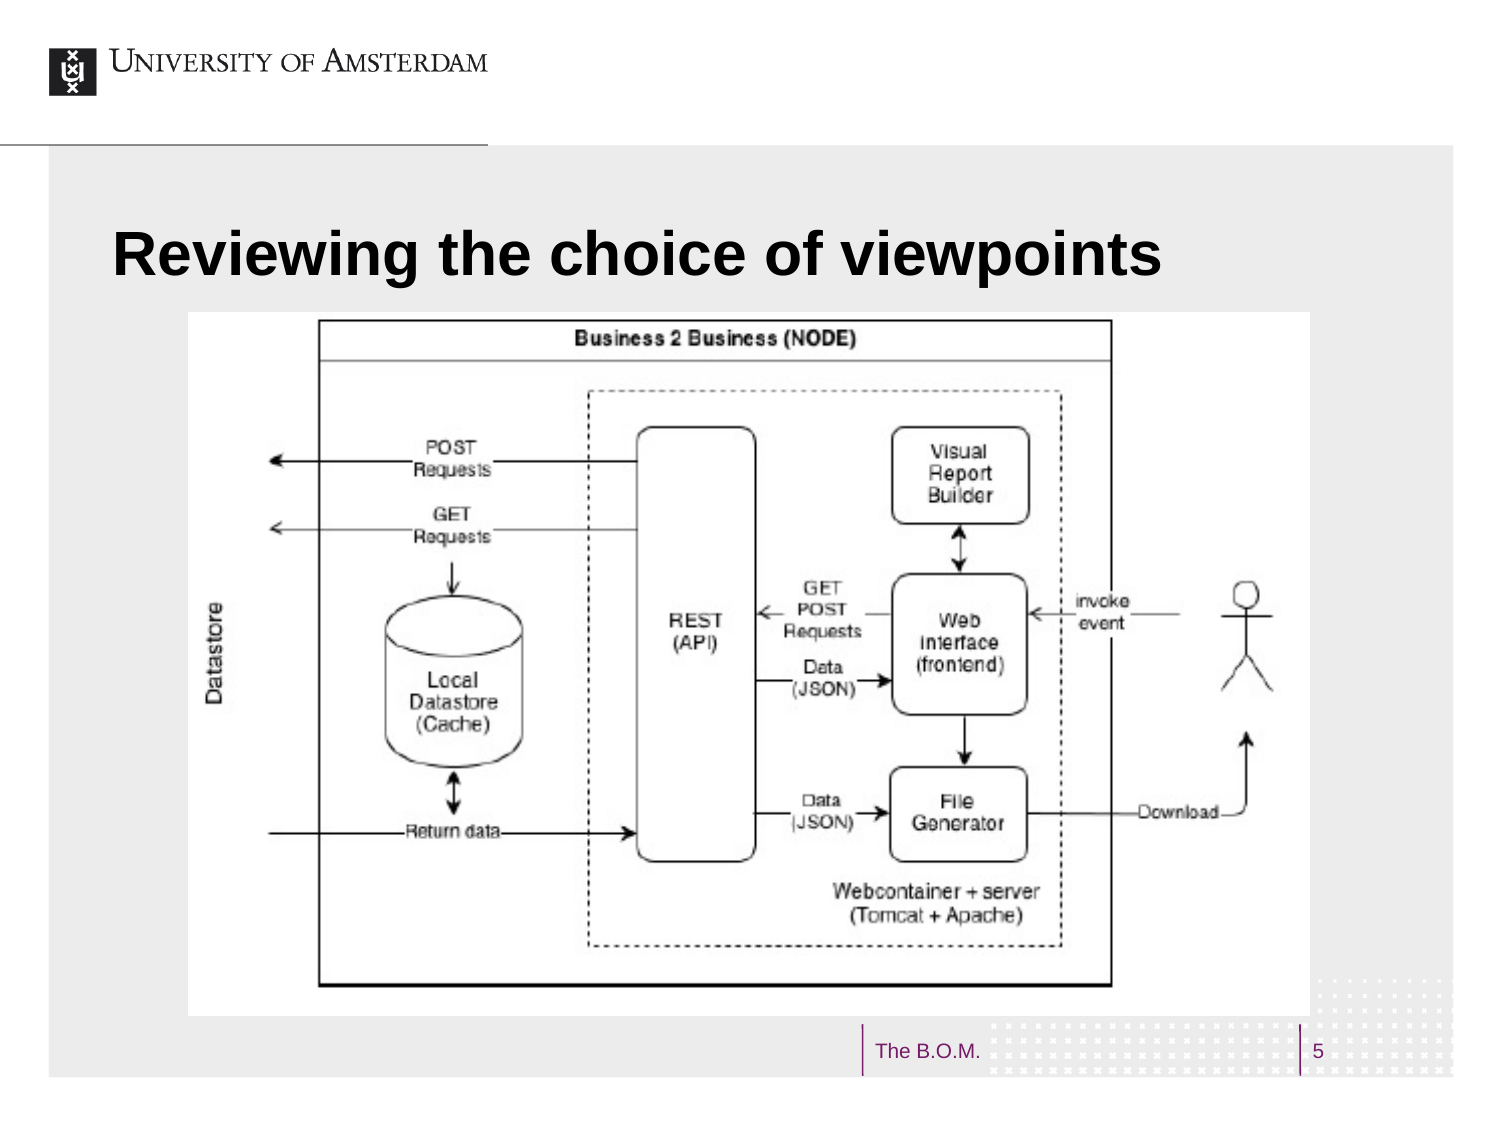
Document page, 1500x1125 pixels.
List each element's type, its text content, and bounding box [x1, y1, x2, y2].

text_box Reviewing the choice of viewpoints [112, 212, 1326, 351]
picture [0, 0, 1500, 1125]
text_box <number> [1312, 1037, 1401, 1103]
text_box The B.O.M. [874, 1037, 1276, 1088]
